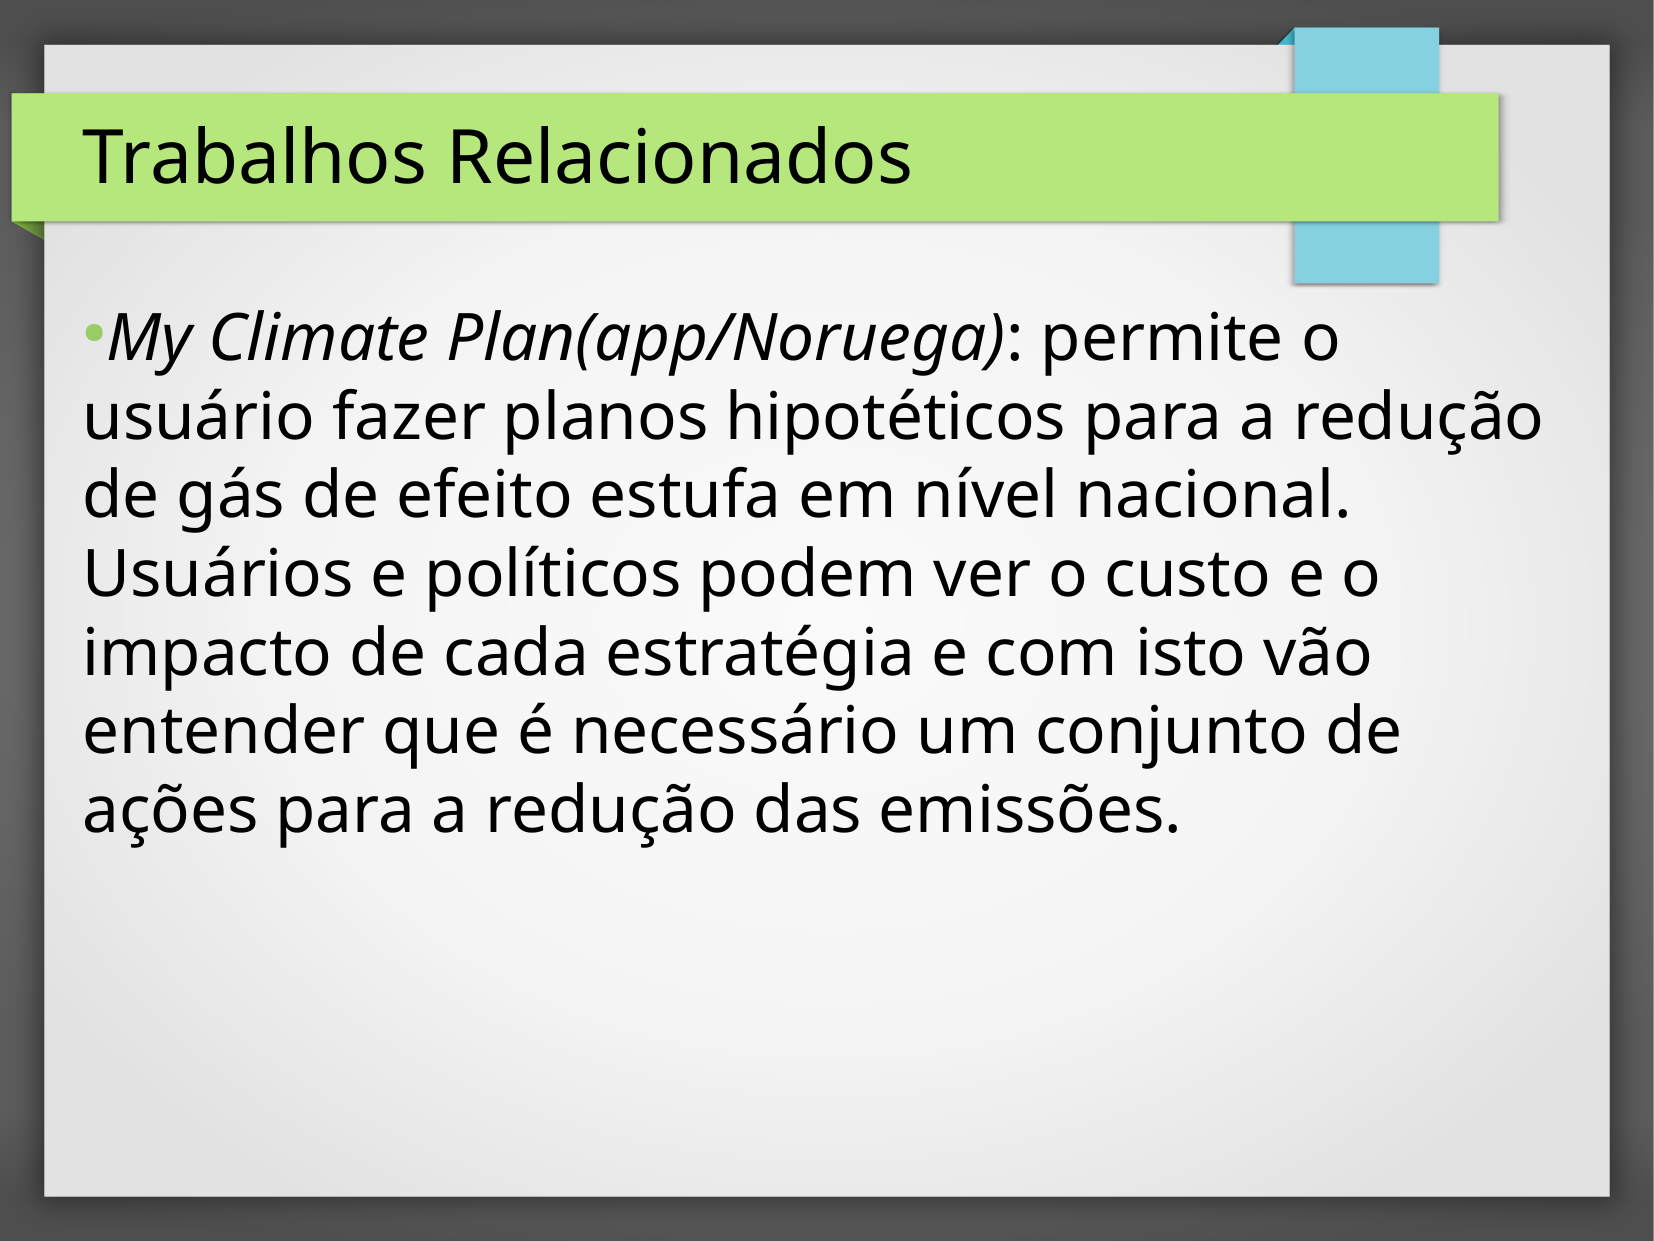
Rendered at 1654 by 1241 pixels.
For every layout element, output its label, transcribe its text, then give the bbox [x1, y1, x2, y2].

list My Climate Plan(app/Noruega): permite o usuário fazer planos hipotéticos para a redução de gás de efeito estufa em nível nacional. Usuários e políticos podem ver o custo e o impacto de cada estratégia e com isto vão entender que é necessário um conjunto de ações para a redução das emissões. [82, 295, 1571, 1015]
title Trabalhos Relacionados [82, 94, 1264, 213]
